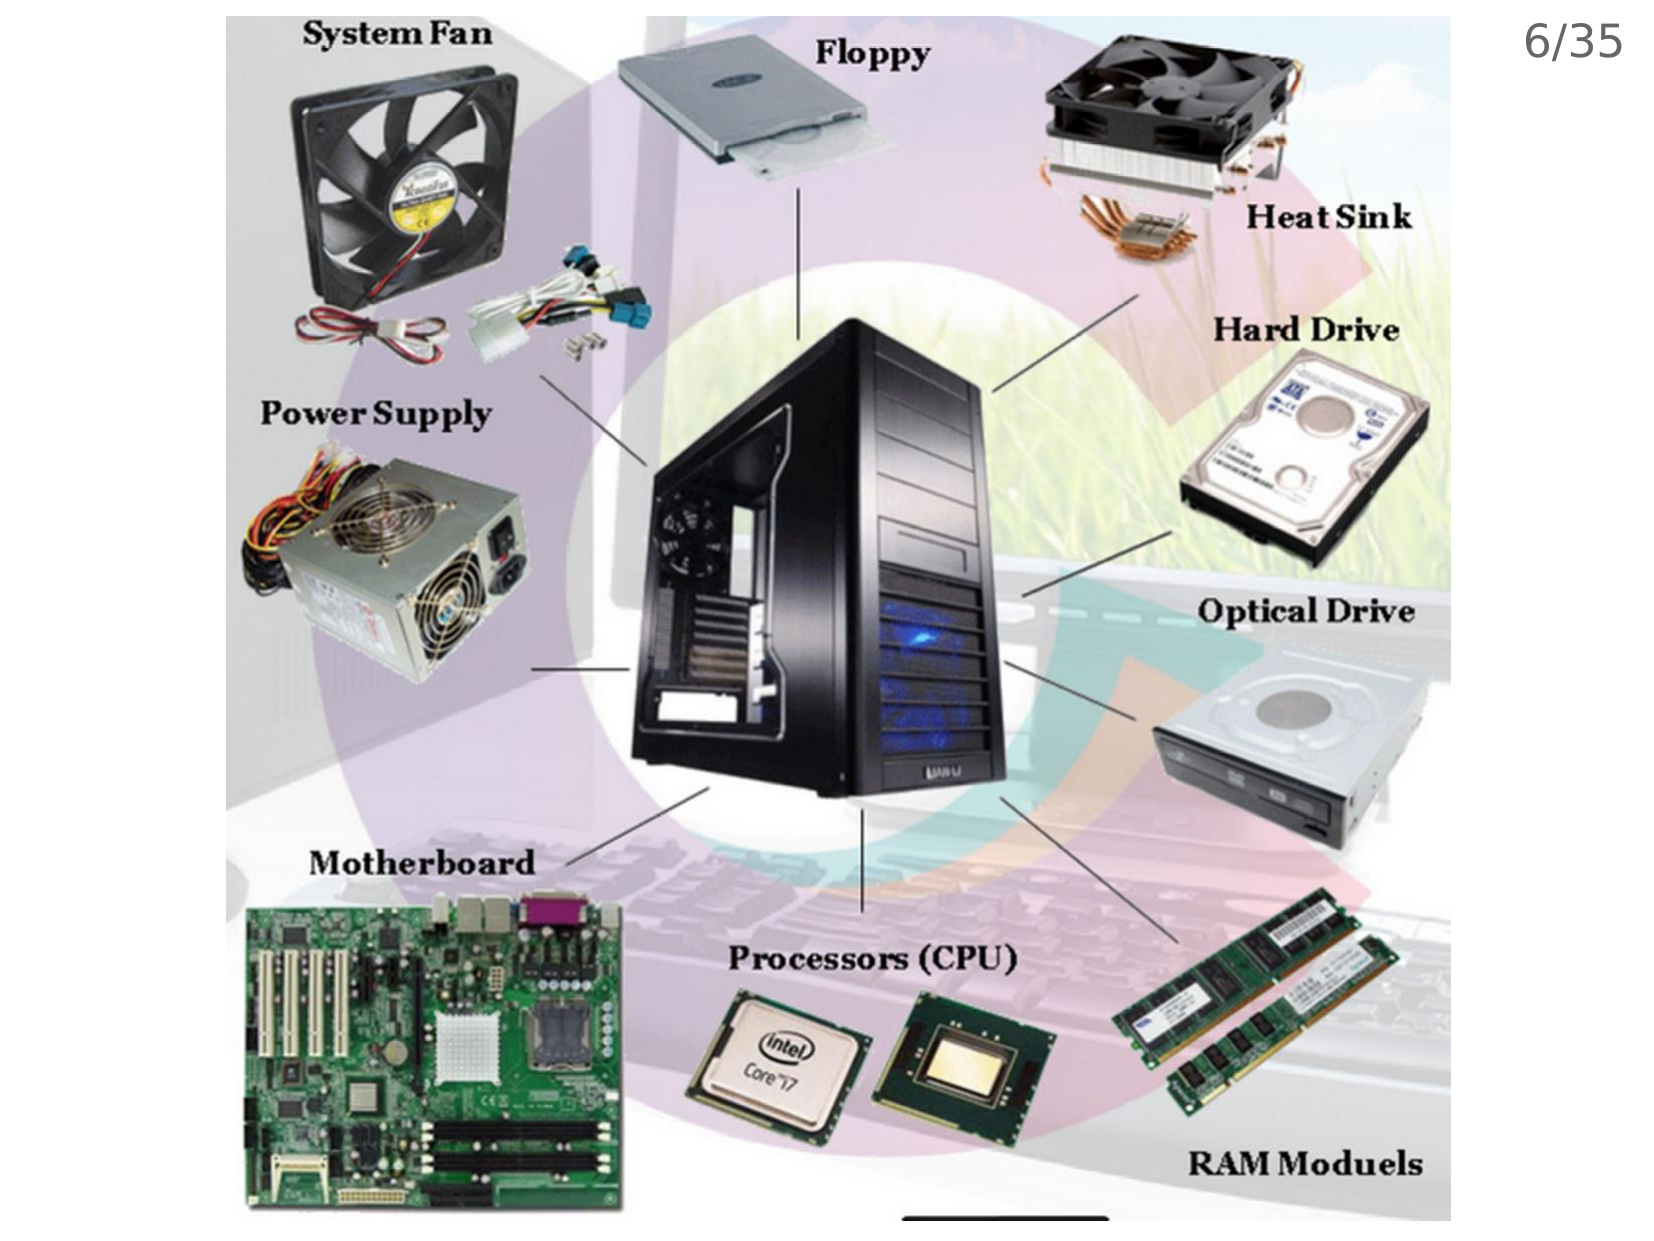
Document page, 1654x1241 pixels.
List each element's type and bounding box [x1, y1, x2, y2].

picture [226, 16, 1451, 1221]
